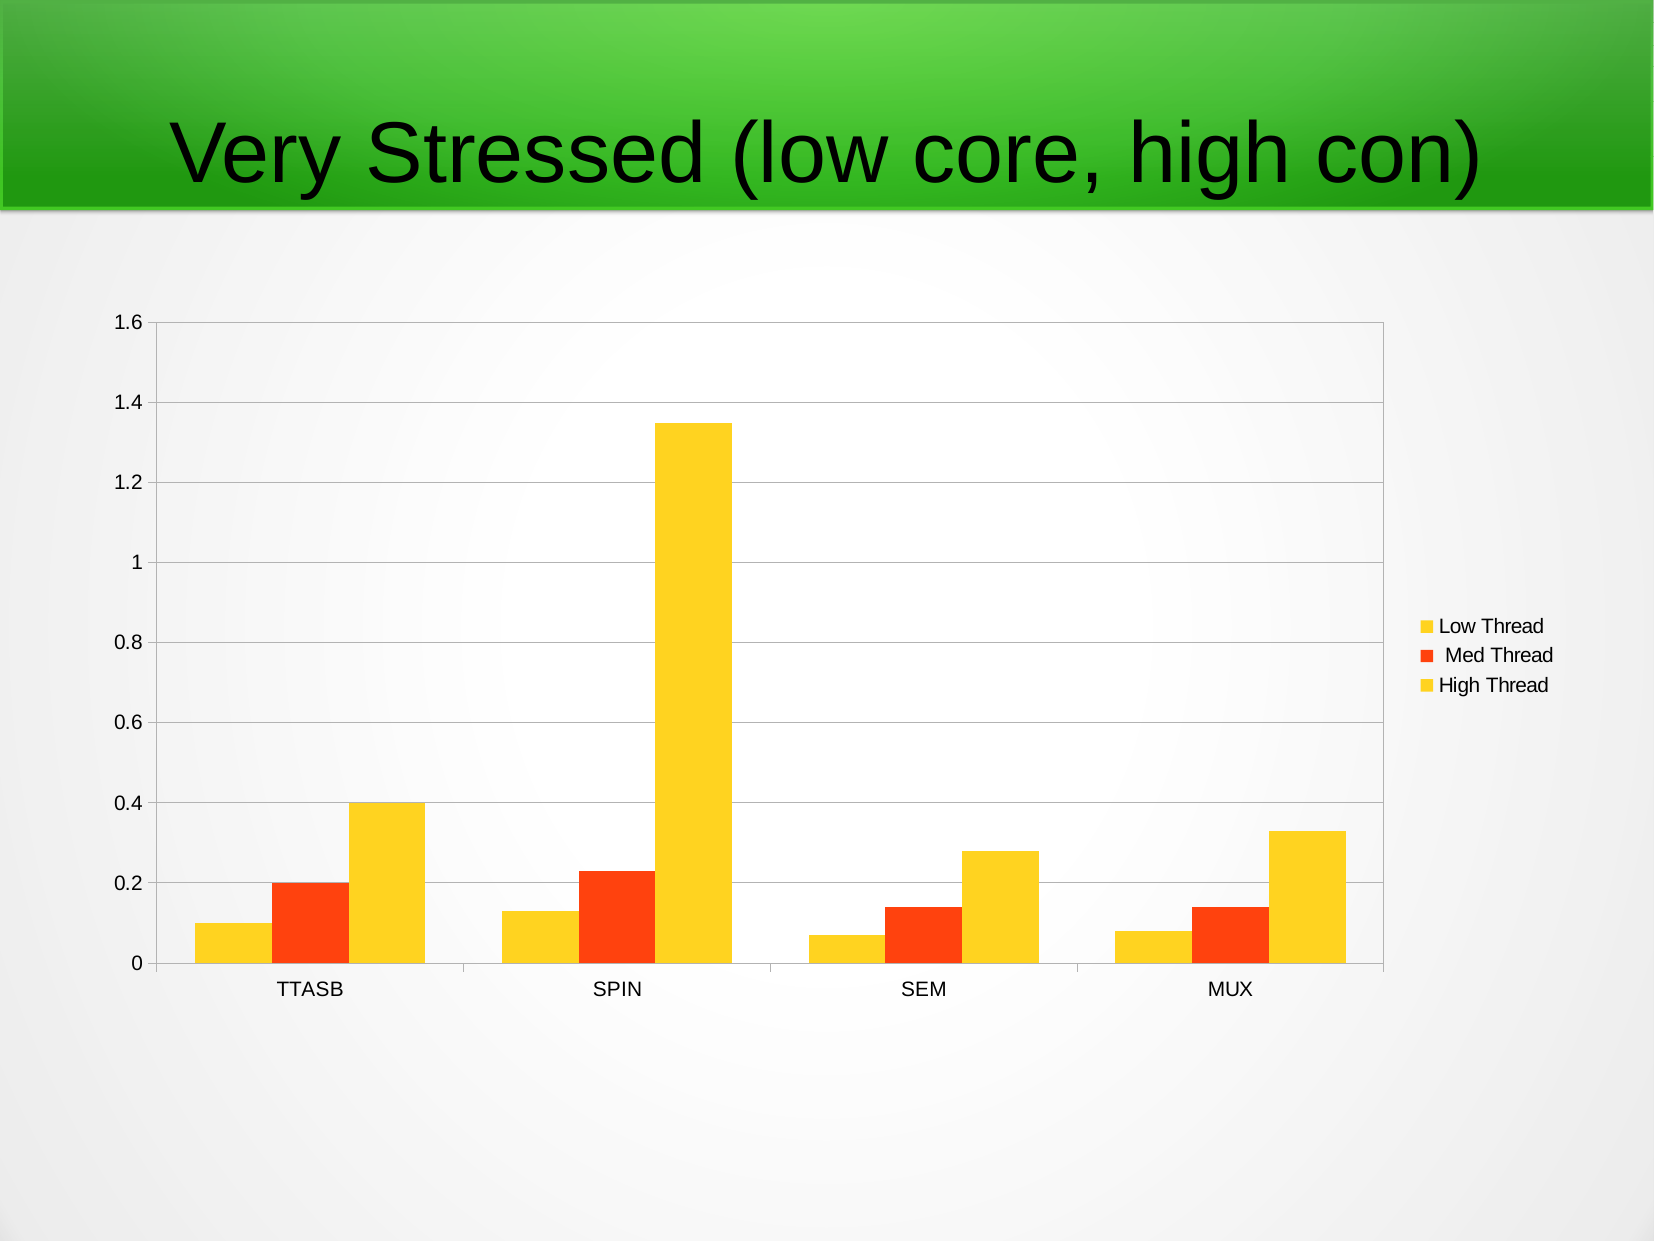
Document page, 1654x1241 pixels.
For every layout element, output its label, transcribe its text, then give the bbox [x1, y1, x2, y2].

title Very Stressed (low core, high con) [82, 49, 1571, 257]
chart [84, 296, 1573, 1016]
